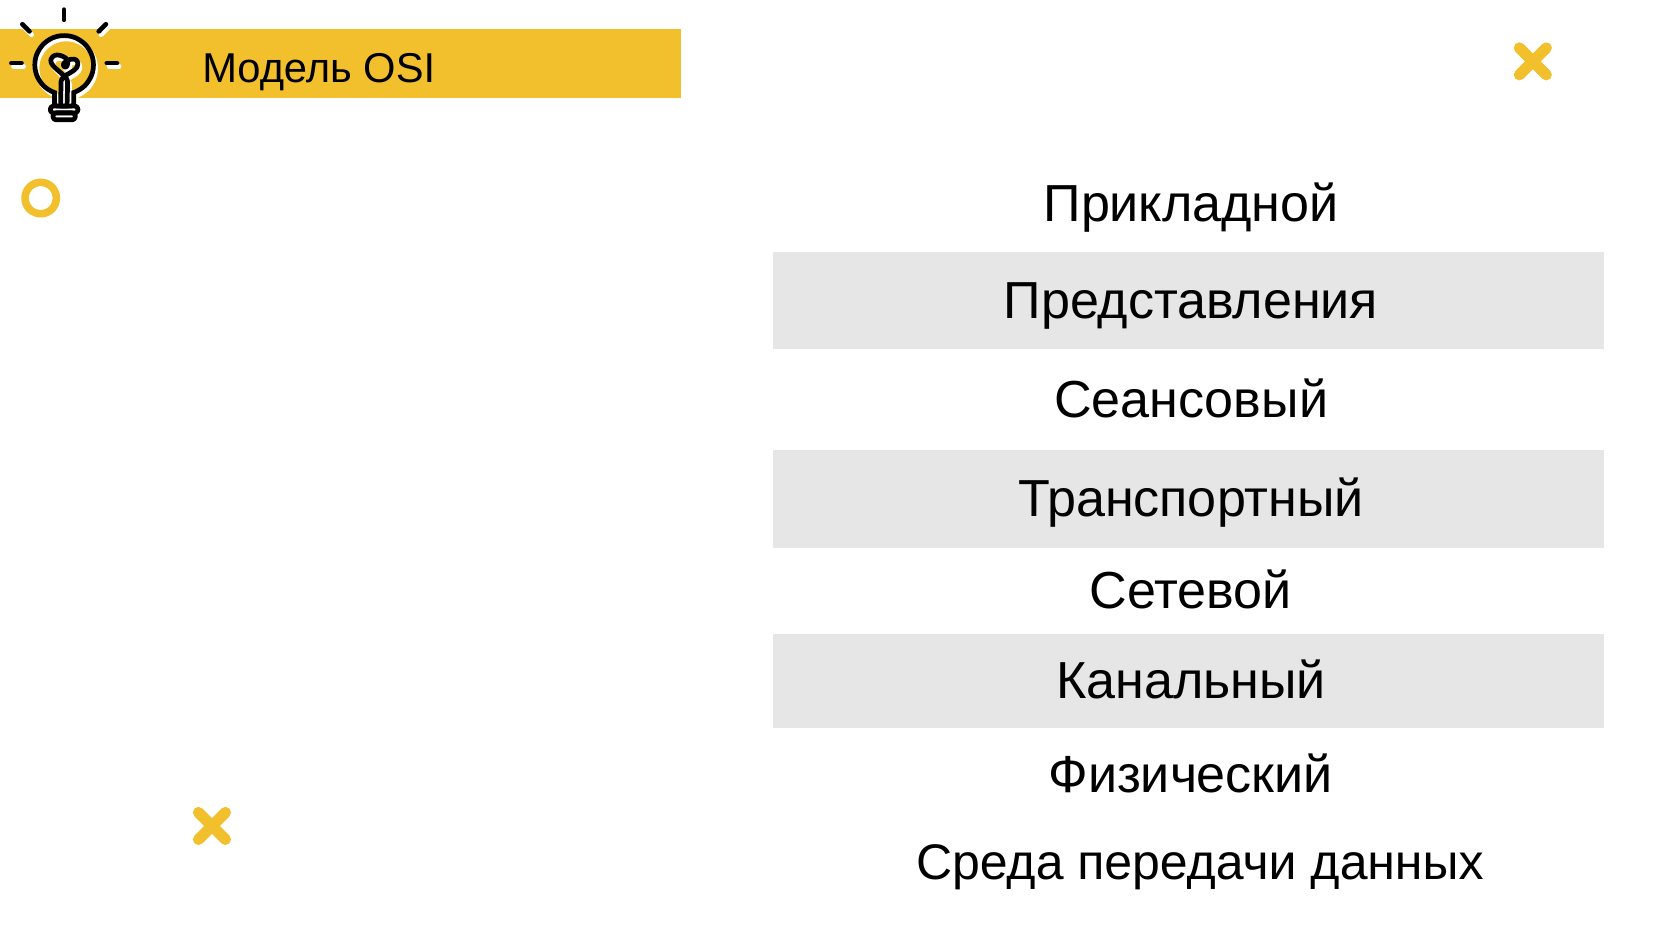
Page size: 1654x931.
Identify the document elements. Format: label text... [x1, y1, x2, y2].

table_cell Представления [773, 252, 1604, 349]
table_header Прикладной [773, 156, 1604, 251]
table_cell Сеансовый [773, 350, 1604, 449]
table_cell Канальный [773, 634, 1604, 728]
text_box Среда передачи данных [825, 827, 1576, 898]
table_cell Транспортный [773, 450, 1604, 548]
table_cell Сетевой [773, 549, 1604, 633]
text_box Модель OSI [187, 37, 676, 99]
table_cell Физический [773, 729, 1604, 820]
